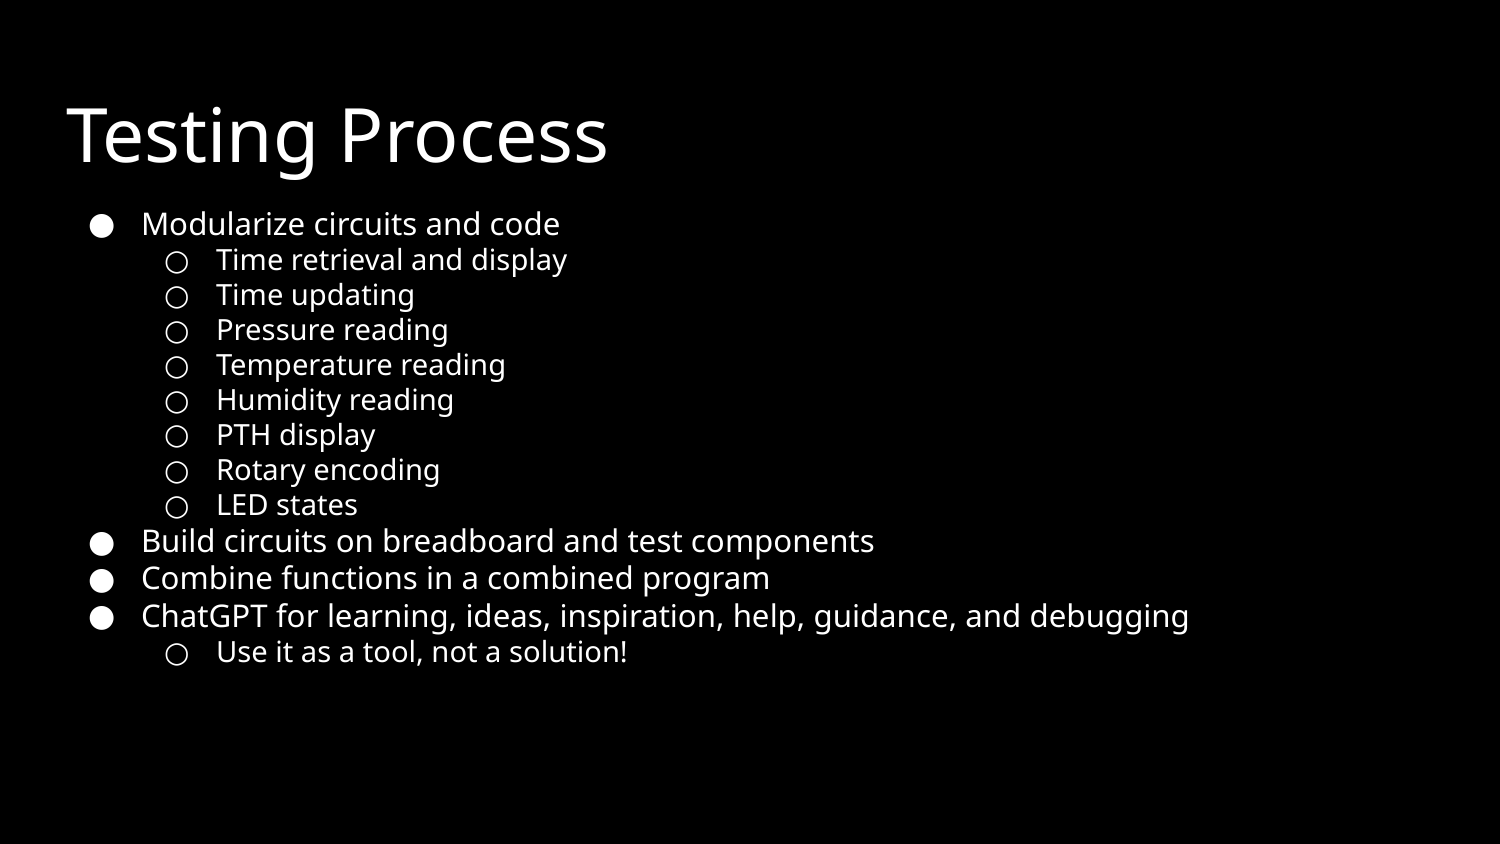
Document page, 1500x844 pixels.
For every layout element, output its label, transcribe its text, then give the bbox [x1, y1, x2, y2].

title Testing Process [51, 72, 1449, 167]
list Modularize circuits and code Time retrieval and display Time updating Pressure reading Temperature reading Humidity reading PTH display Rotary encoding LED states Build circuits on breadboard and test components Combine functions in a combined program ChatGPT for learning, ideas, inspiration, help, guidance, and debugging Use it as a tool, not a solution! [51, 189, 1449, 750]
